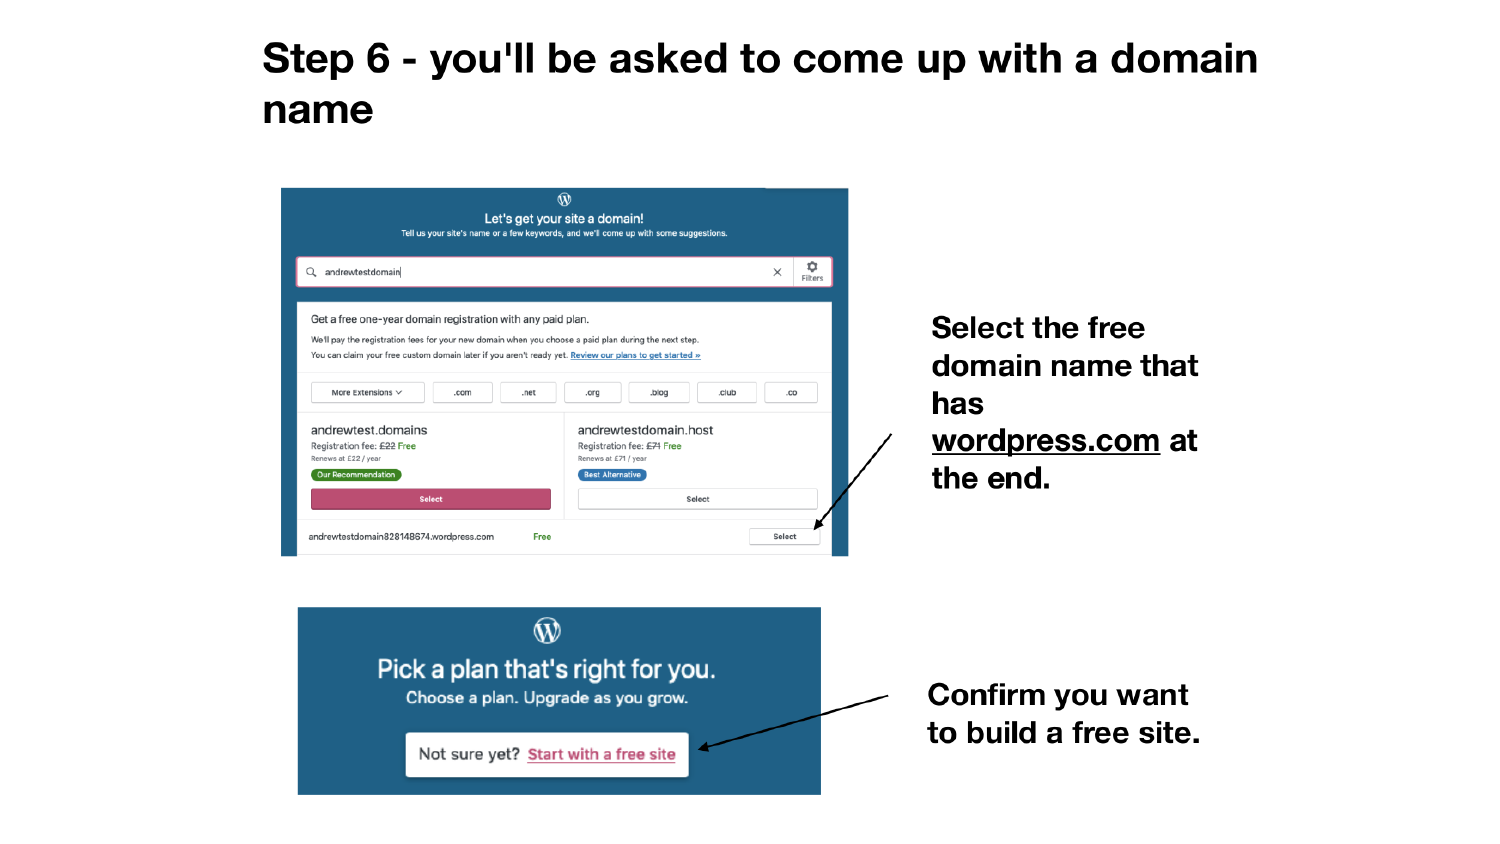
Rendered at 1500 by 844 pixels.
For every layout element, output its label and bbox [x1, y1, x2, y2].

picture [209, 24, 1291, 819]
